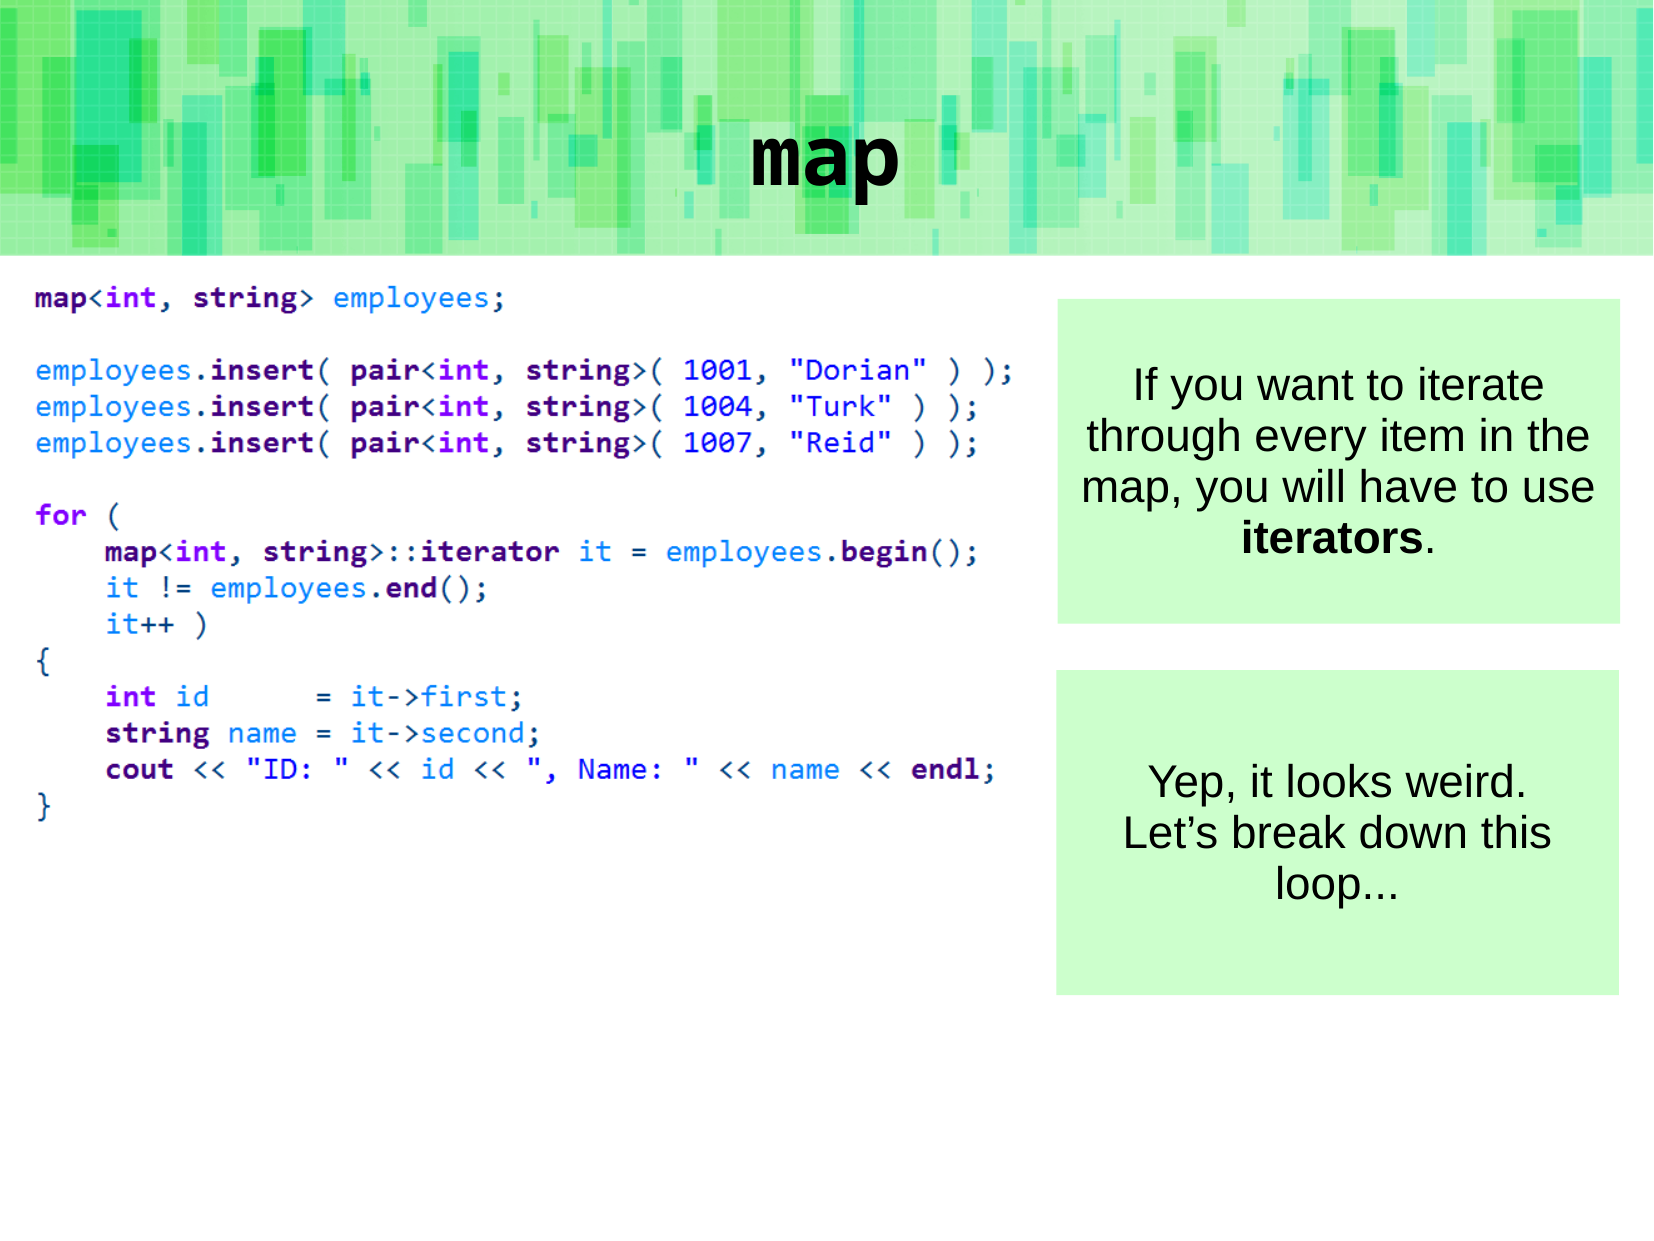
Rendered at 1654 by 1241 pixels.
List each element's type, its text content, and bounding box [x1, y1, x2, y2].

title map [82, 49, 1571, 257]
text_box If you want to iterate through every item in the map, you will have to use iterators. [1057, 298, 1621, 624]
text_box Yep, it looks weird. Let’s break down this loop... [1056, 670, 1619, 996]
picture [0, 0, 1654, 1241]
